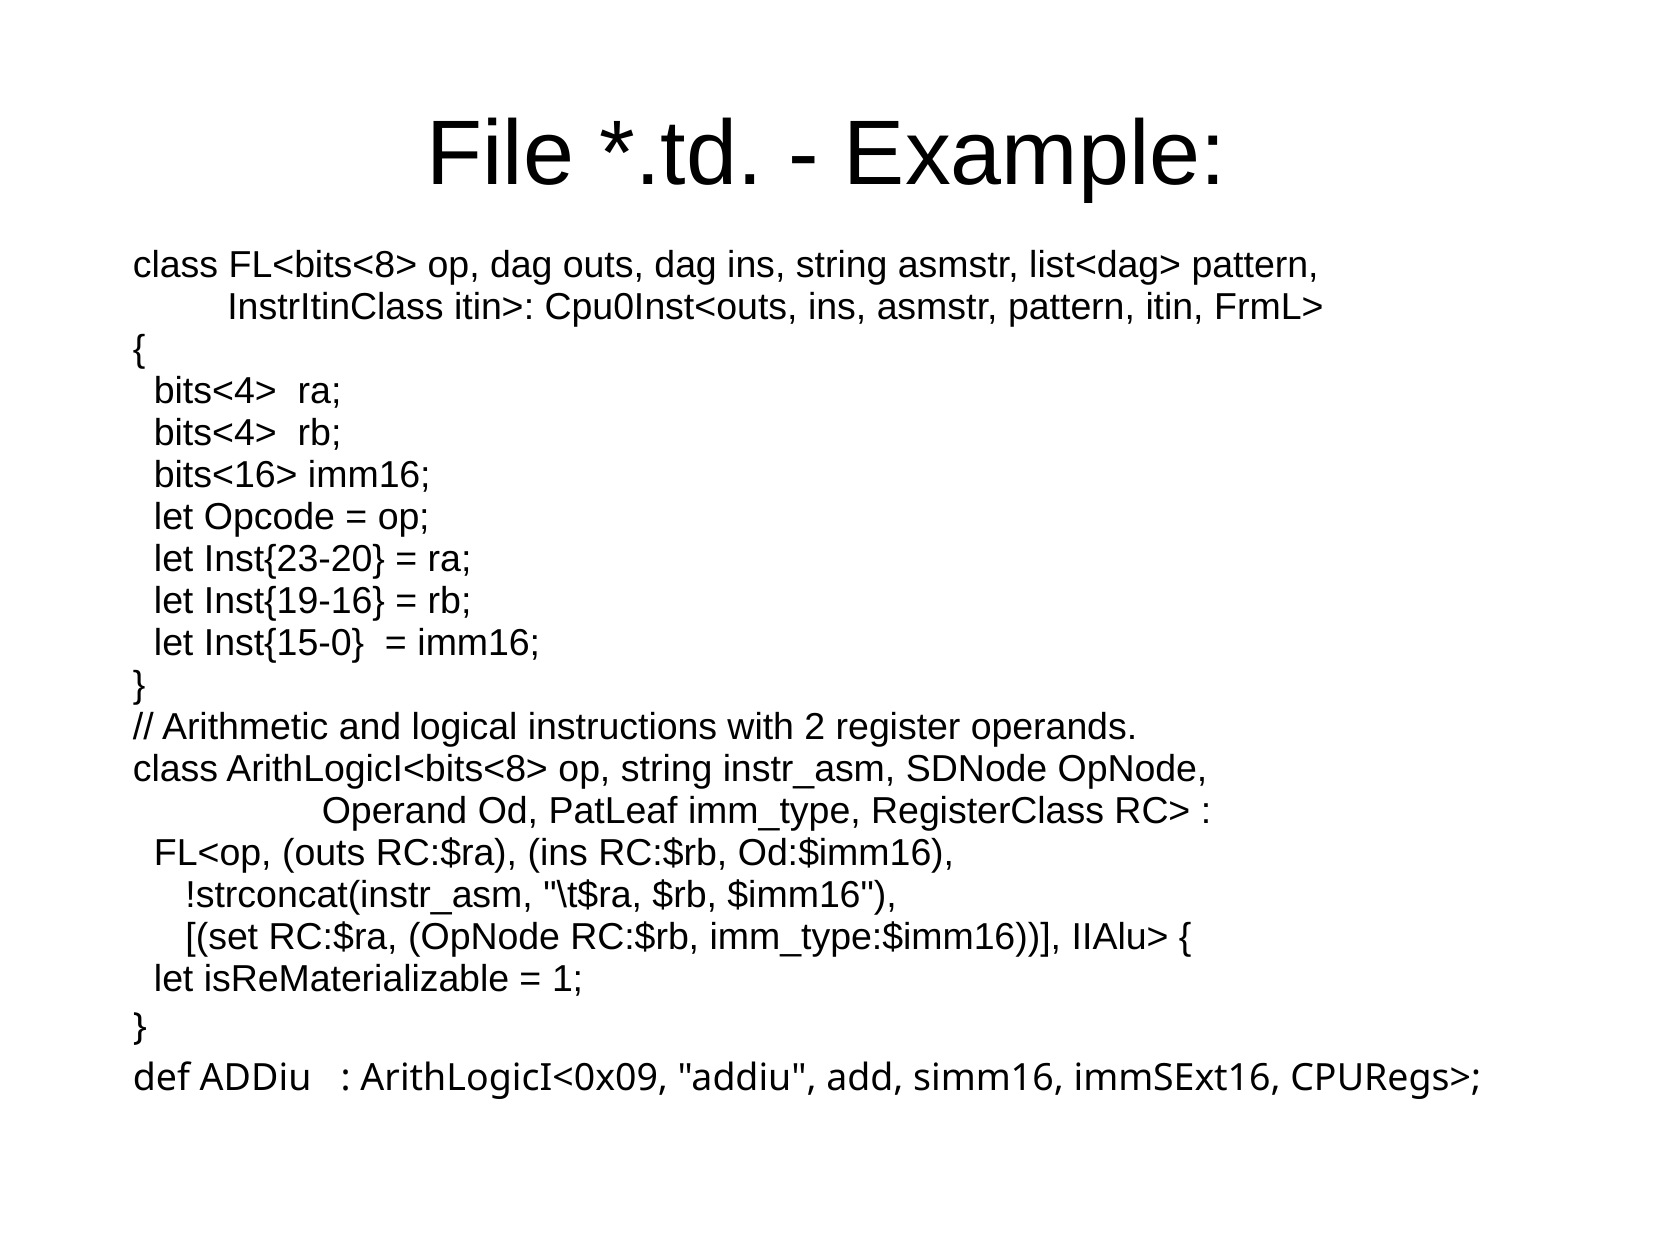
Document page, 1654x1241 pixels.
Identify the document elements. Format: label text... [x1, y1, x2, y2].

text_box class FL<bits<8> op, dag outs, dag ins, string asmstr, list<dag> pattern, InstrItinClass itin>: Cpu0Inst<outs, ins, asmstr, pattern, itin, FrmL> { bits<4> ra; bits<4> rb; bits<16> imm16; let Opcode = op; let Inst{23-20} = ra; let Inst{19-16} = rb; let Inst{15-0} = imm16; } // Arithmetic and logical instructions with 2 register operands. class ArithLogicI<bits<8> op, string instr_asm, SDNode OpNode, Operand Od, PatLeaf imm_type, RegisterClass RC> : FL<op, (outs RC:$ra), (ins RC:$rb, Od:$imm16), !strconcat(instr_asm, "\t$ra, $rb, $imm16"), [(set RC:$ra, (OpNode RC:$rb, imm_type:$imm16))], IIAlu> { let isReMaterializable = 1; } def ADDiu : ArithLogicI<0x09, "addiu", add, simm16, immSExt16, CPURegs>; [118, 236, 1565, 1108]
title File *.td. - Example: [82, 49, 1571, 257]
